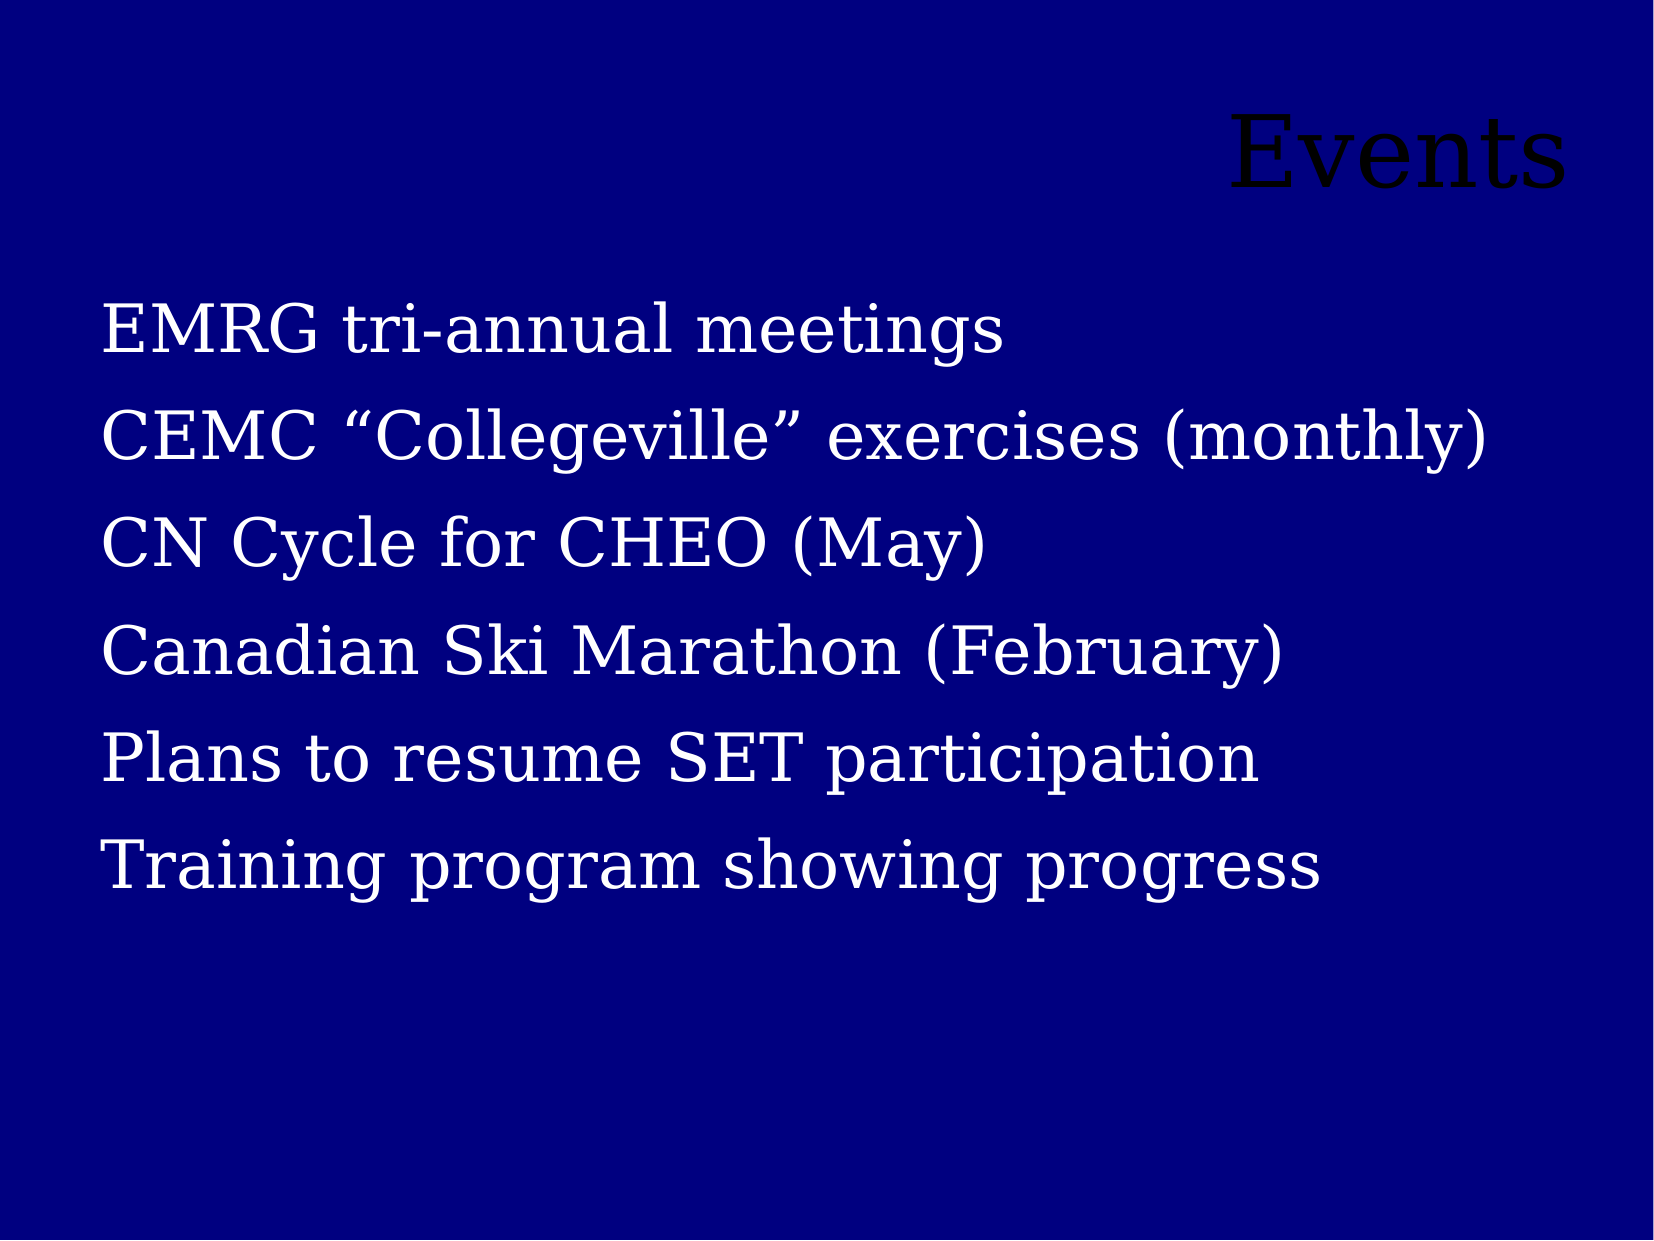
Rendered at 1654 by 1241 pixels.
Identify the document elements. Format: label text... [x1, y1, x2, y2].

title Events [82, 49, 1571, 257]
list EMRG tri-annual meetings CEMC “Collegeville” exercises (monthly) CN Cycle for CHEO (May) Canadian Ski Marathon (February) Plans to resume SET participation Training program showing progress [82, 290, 1571, 1109]
